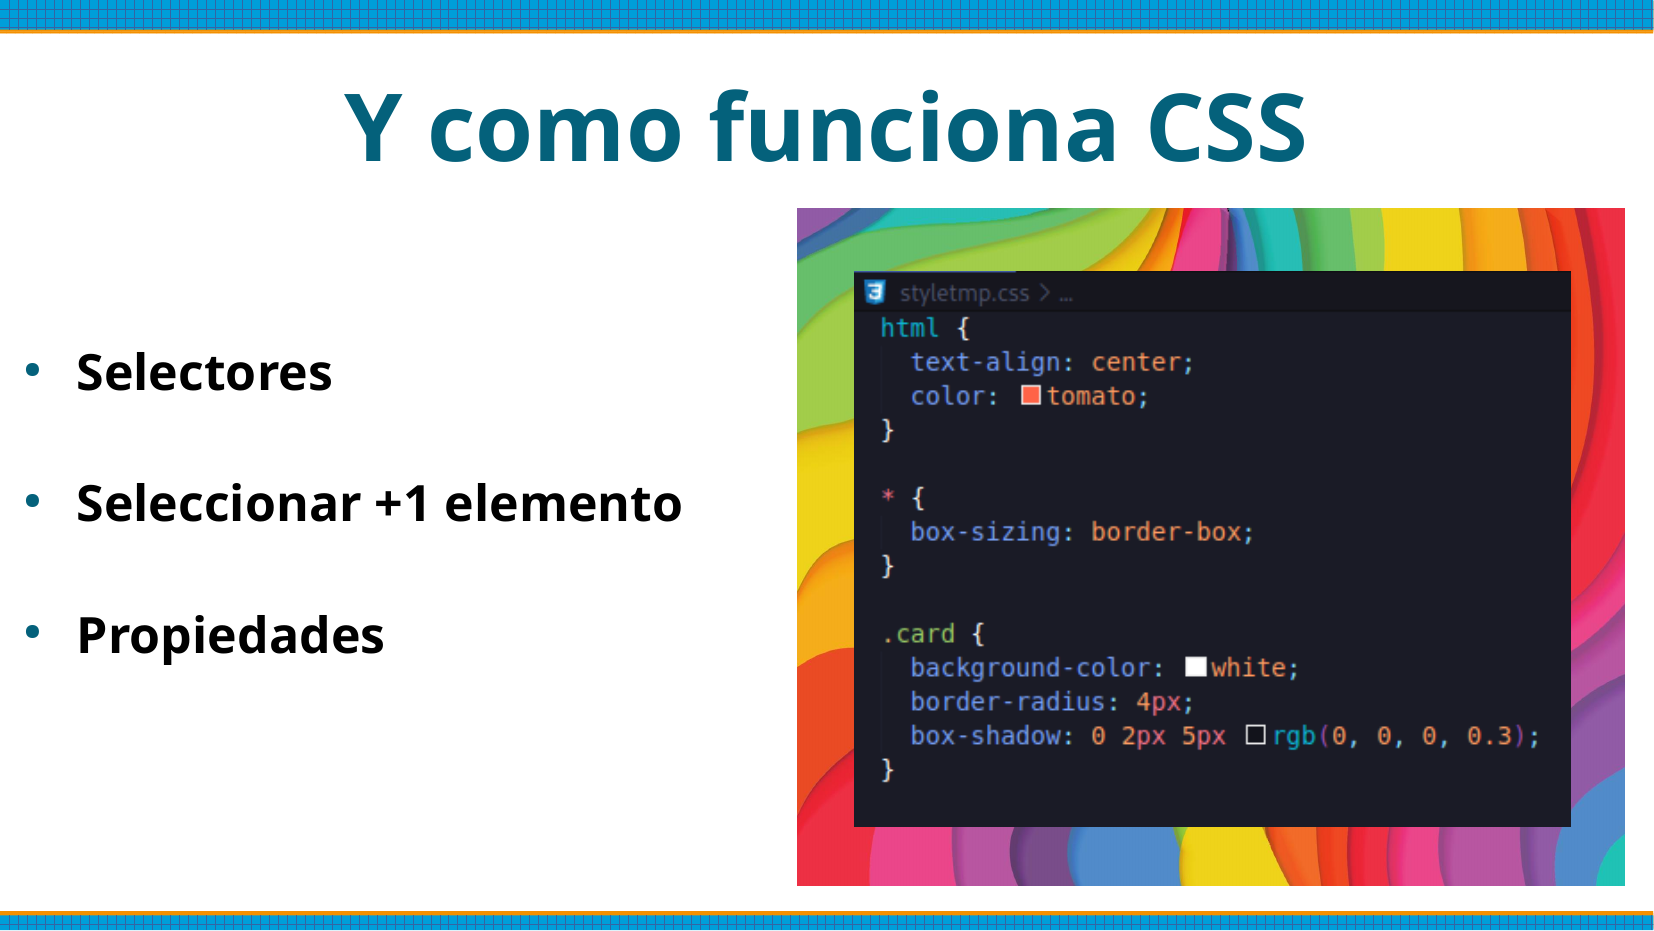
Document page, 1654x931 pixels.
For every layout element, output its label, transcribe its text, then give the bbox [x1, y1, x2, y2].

list Selectores Seleccionar +1 elemento Propiedades [5, 336, 797, 691]
title Y como funciona CSS [88, 44, 1565, 207]
picture [797, 208, 1625, 886]
